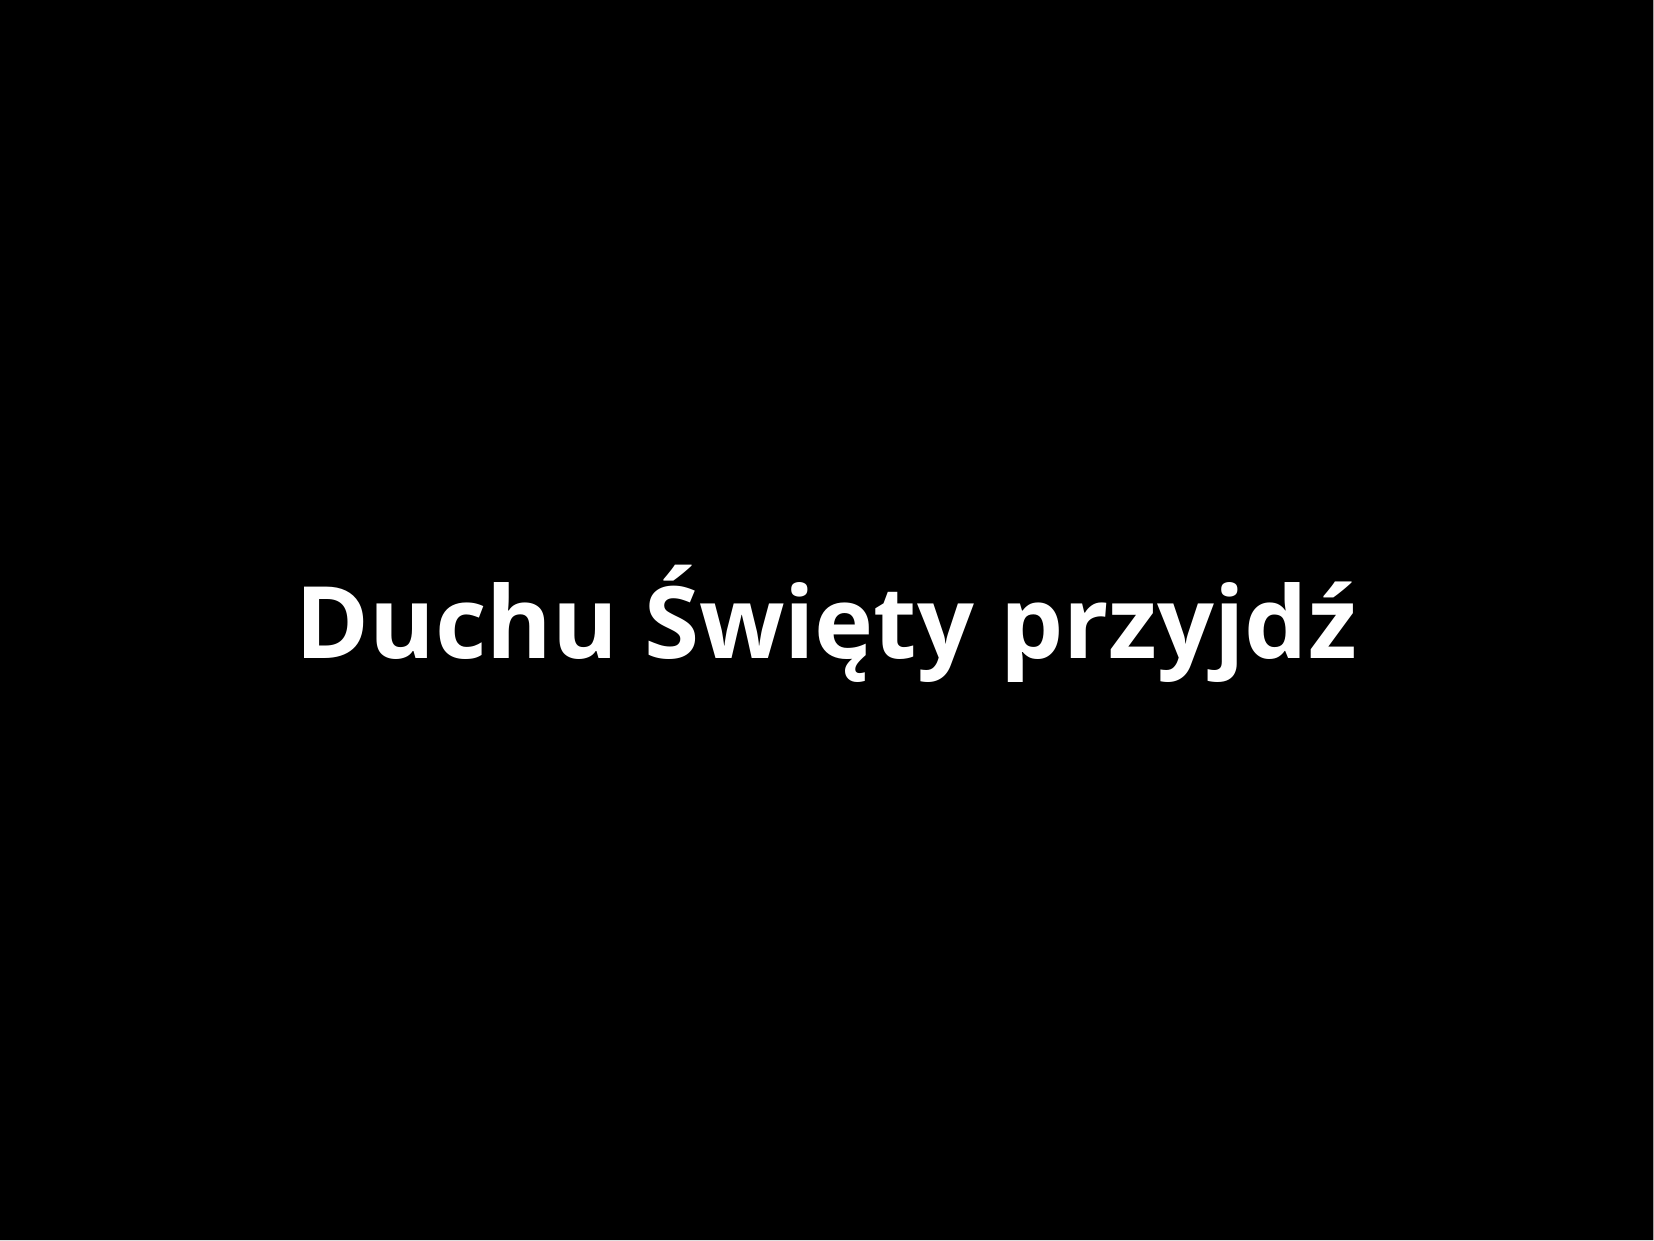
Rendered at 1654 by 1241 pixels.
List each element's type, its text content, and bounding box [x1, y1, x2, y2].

title Duchu Święty przyjdź [0, 0, 1654, 1241]
